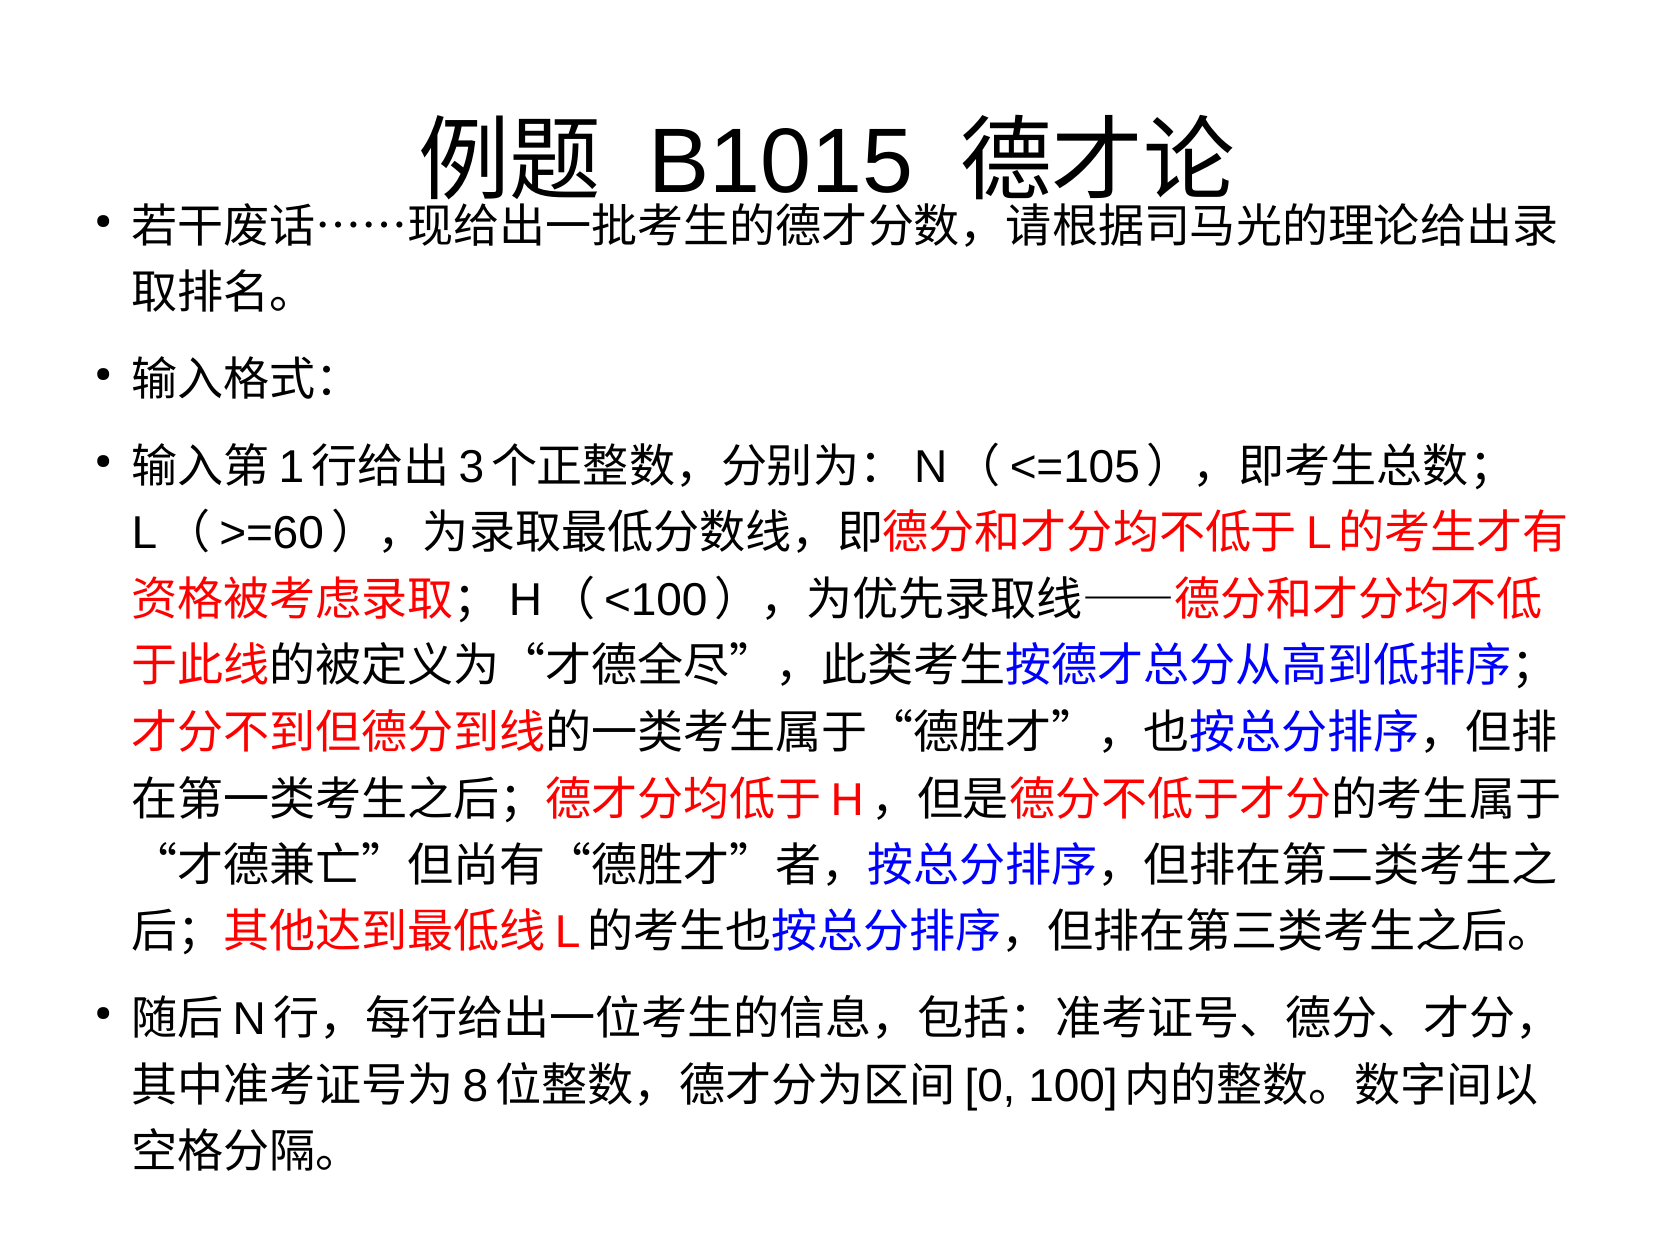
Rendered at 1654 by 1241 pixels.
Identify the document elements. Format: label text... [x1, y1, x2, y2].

title 例题 B1015 德才论 [82, 49, 1571, 188]
list 若干废话……现给出一批考生的德才分数，请根据司马光的理论给出录取排名。 输入格式： 输入第1行给出3个正整数，分别为：N（<=105），即考生总数；L（>=60），为录取最低分数线，即德分和才分均不低于L的考生才有资格被考虑录取；H（<100），为优先录取线——德分和才分均不低于此线的被定义为“才德全尽”，此类考生按德才总分从高到低排序；才分不到但德分到线的一类考生属于“德胜才”，也按总分排序，但排在第一类考生之后；德才分均低于H，但是德分不低于才分的考生属于“才德兼亡”但尚有“德胜才”者，按总分排序，但排在第二类考生之后；其他达到最低线L的考生也按总分排序，但排在第三类考生之后。 随后N行，每行给出一位考生的信息，包括：准考证号、德分、才分，其中准考证号为8位整数，德才分为区间[0, 100]内的整数。数字间以空格分隔。 [82, 188, 1571, 1241]
